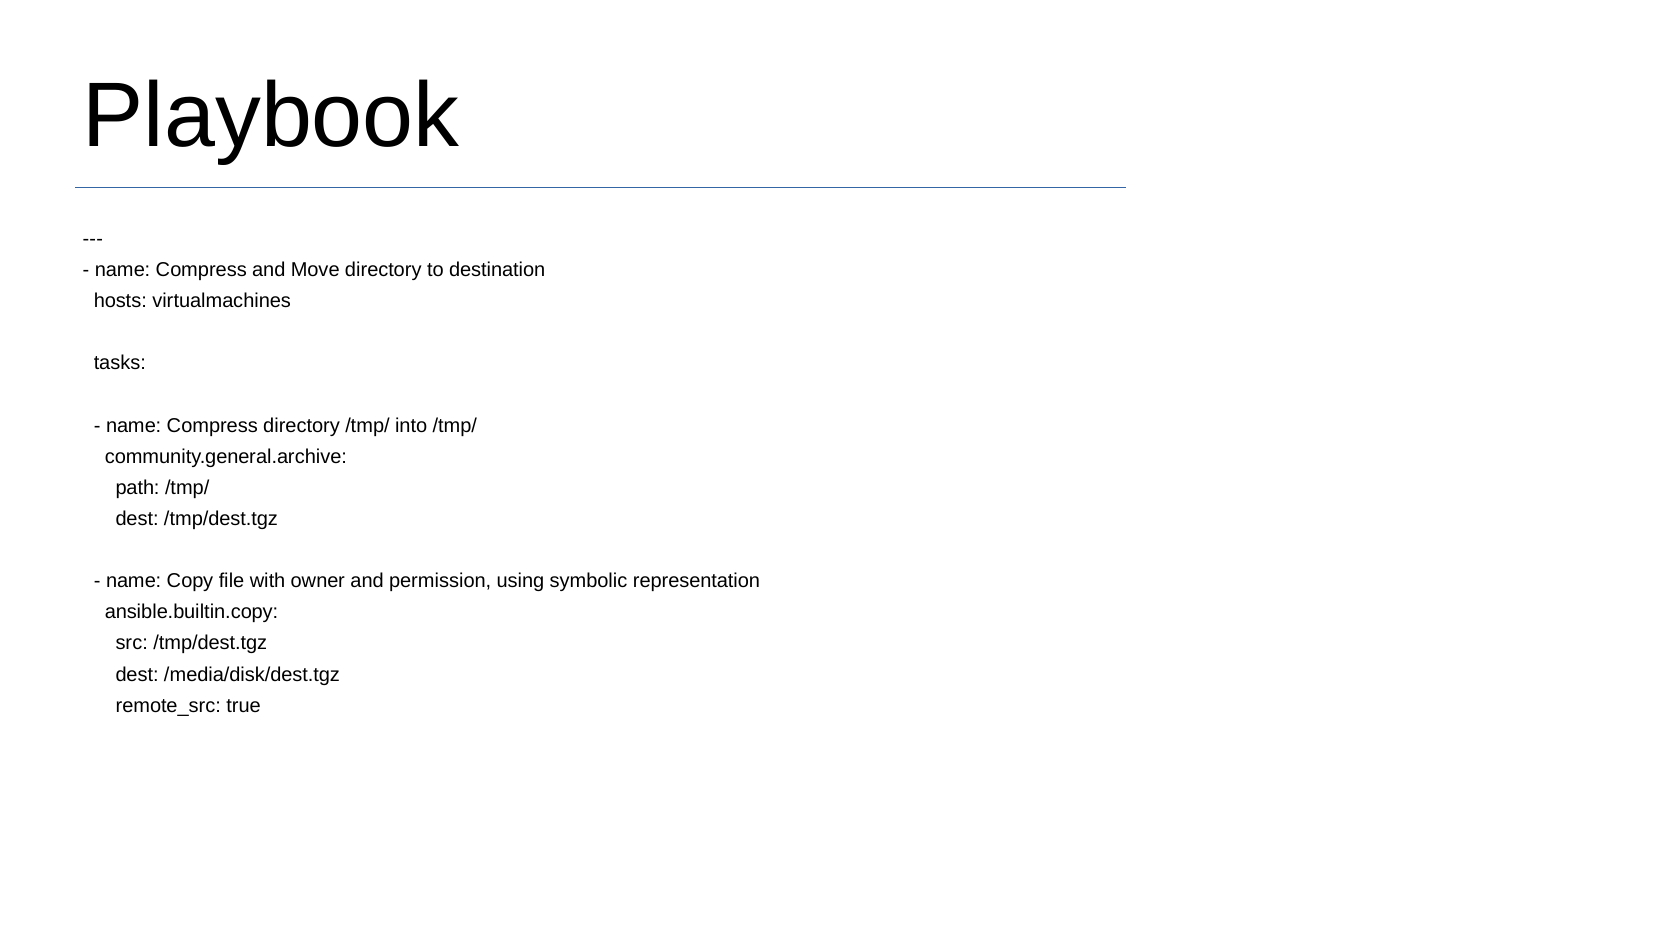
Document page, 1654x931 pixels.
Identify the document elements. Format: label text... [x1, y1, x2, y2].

title Playbook [82, 37, 1571, 193]
list --- - name: Compress and Move directory to destination hosts: virtualmachines tasks: - name: Compress directory /tmp/ into /tmp/ community.general.archive: path: /tmp/ dest: /tmp/dest.tgz - name: Copy file with owner and permission, using symbolic representation ansible.builtin.copy: src: /tmp/dest.tgz dest: /media/disk/dest.tgz remote_src: true [82, 217, 1571, 758]
